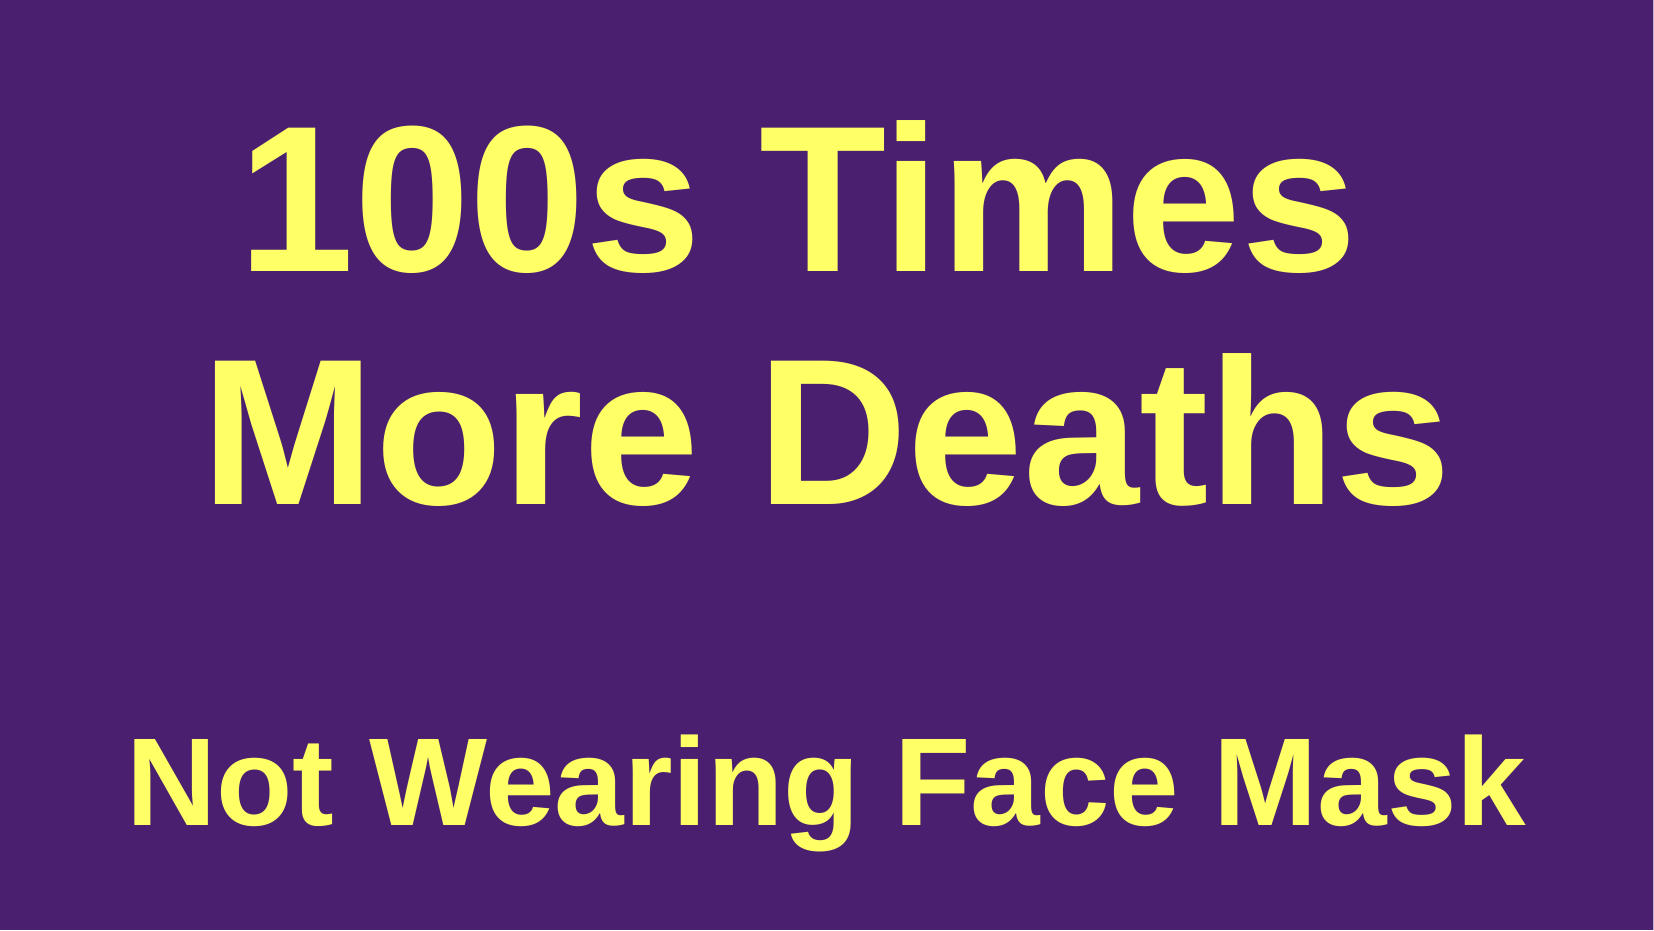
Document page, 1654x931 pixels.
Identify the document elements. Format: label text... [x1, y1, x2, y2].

subtitle 100s Times More Deaths Not Wearing Face Mask [35, 11, 1619, 924]
